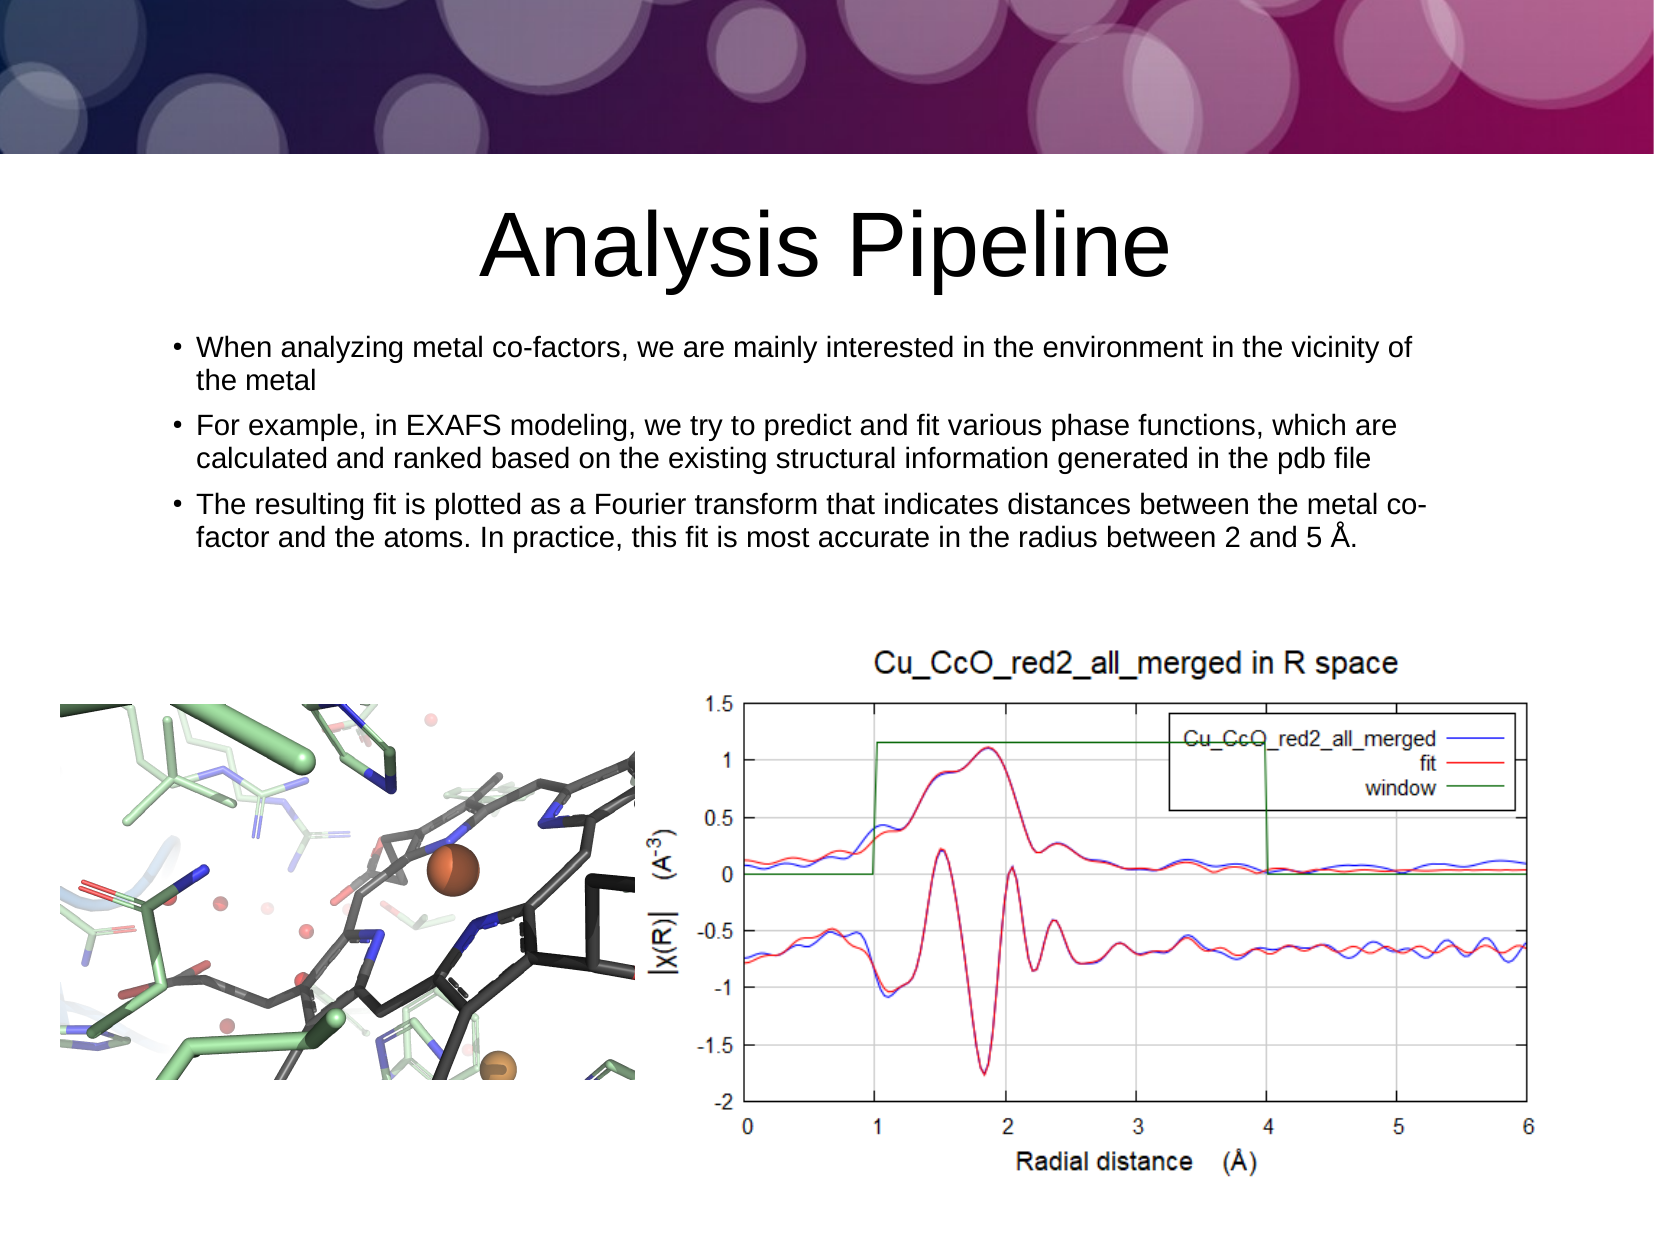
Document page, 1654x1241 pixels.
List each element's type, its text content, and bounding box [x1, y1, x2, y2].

picture [0, 0, 1654, 154]
title Analysis Pipeline [82, 159, 1571, 331]
picture [60, 629, 1561, 1185]
list When analyzing metal co-factors, we are mainly interested in the environment in the vicinity of the metal For example, in EXAFS modeling, we try to predict and fit various phase functions, which are calculated and ranked based on the existing structural information generated in the pdb file The resulting fit is plotted as a Fourier transform that indicates distances between the metal co-factor and the atoms. In practice, this fit is most accurate in the radius between 2 and 5 Å. [165, 330, 1456, 601]
